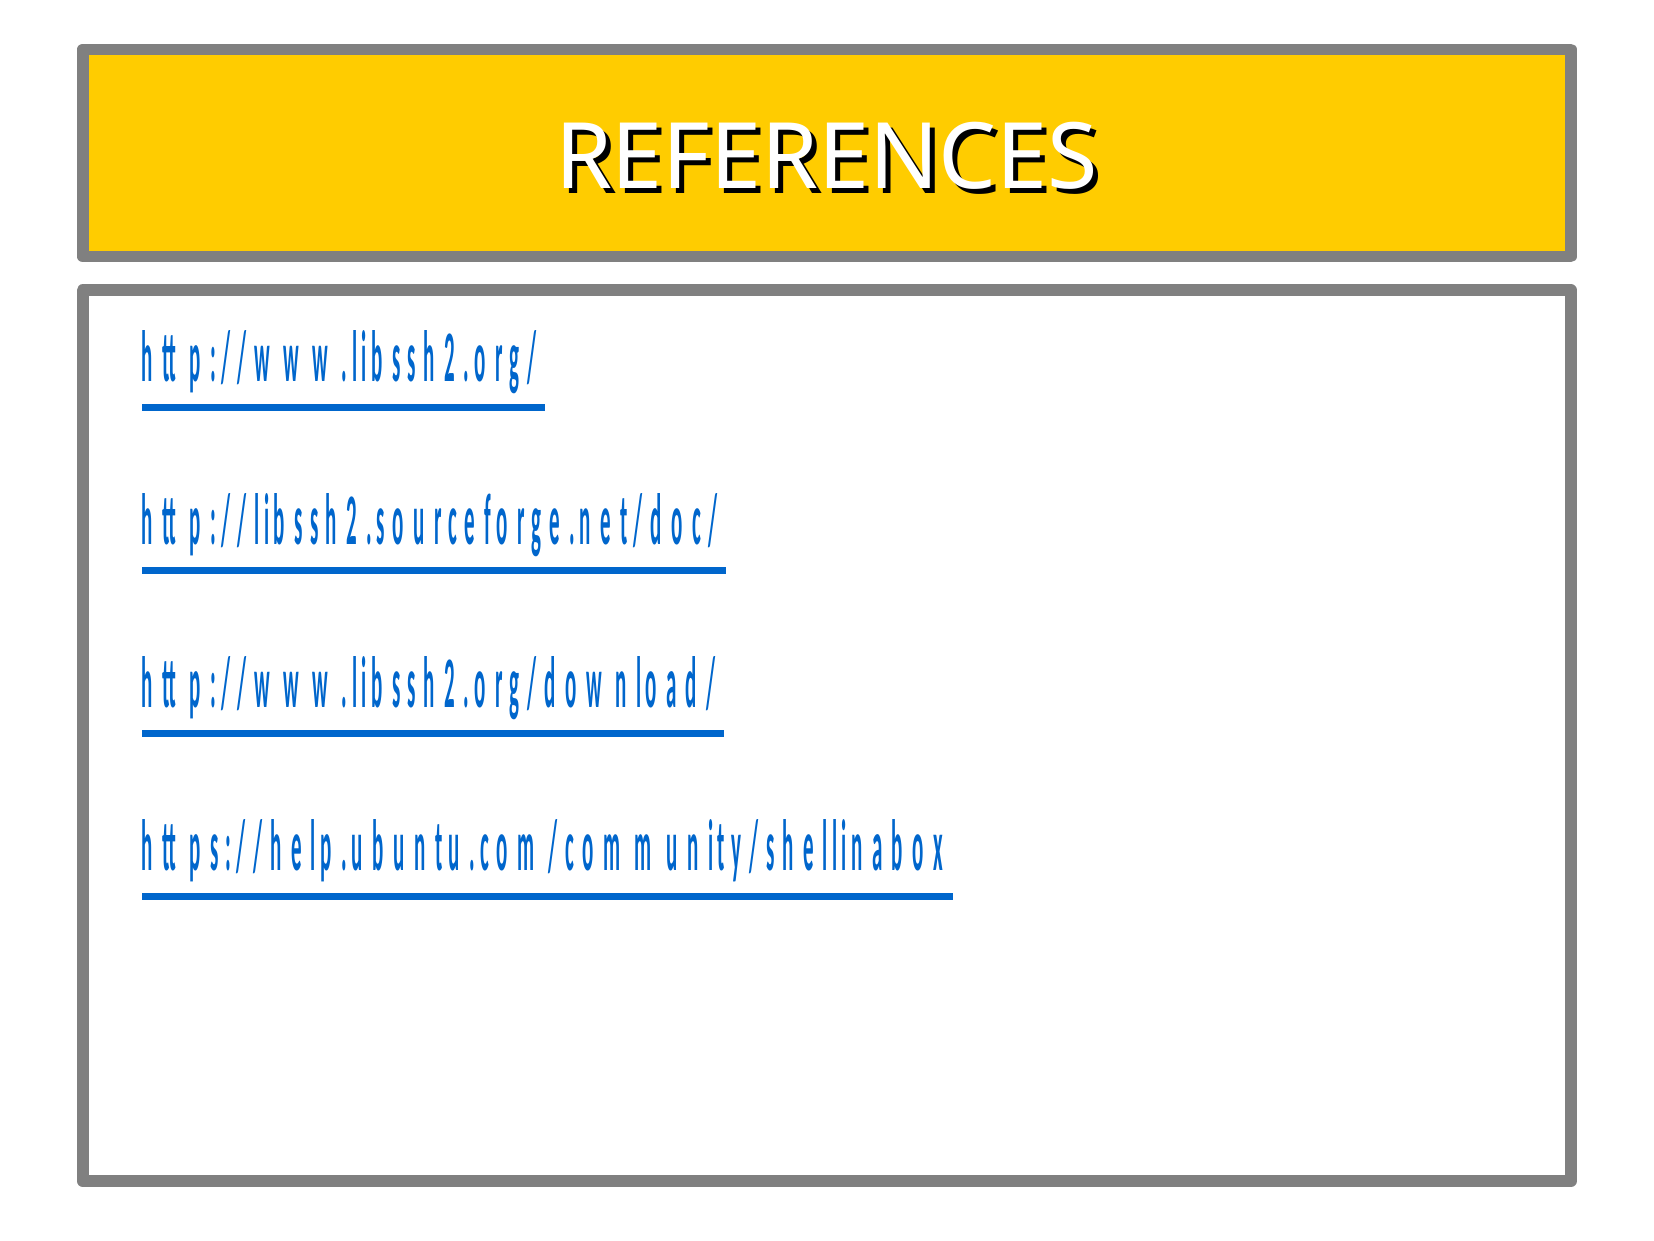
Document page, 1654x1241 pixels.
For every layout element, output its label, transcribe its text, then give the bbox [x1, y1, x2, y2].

list [82, 290, 1571, 1182]
title REFERENCES [82, 49, 1571, 257]
picture [141, 326, 1548, 993]
